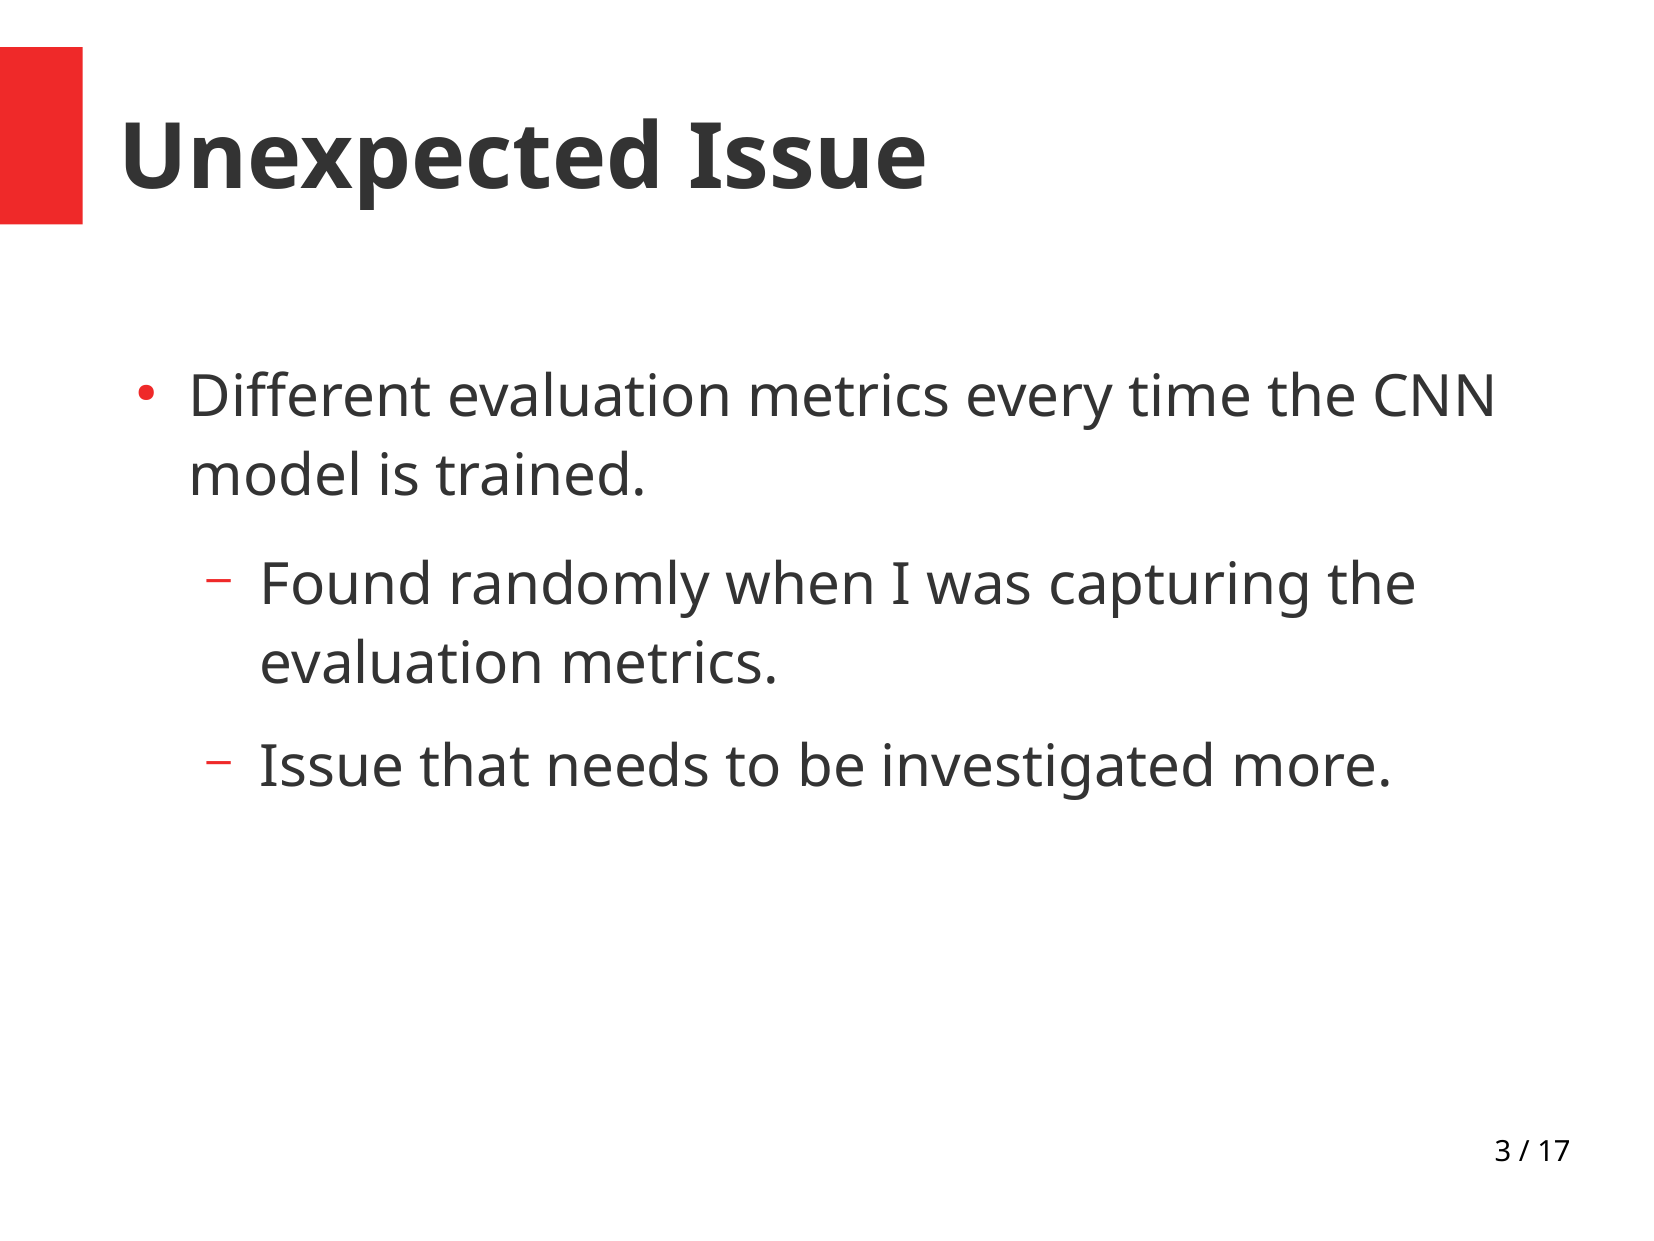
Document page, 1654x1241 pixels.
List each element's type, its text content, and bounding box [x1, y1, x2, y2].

title Unexpected Issue [118, 49, 1571, 257]
list Different evaluation metrics every time the CNN model is trained. Found randomly when I was capturing the evaluation metrics. Issue that needs to be investigated more. [118, 354, 1536, 1074]
